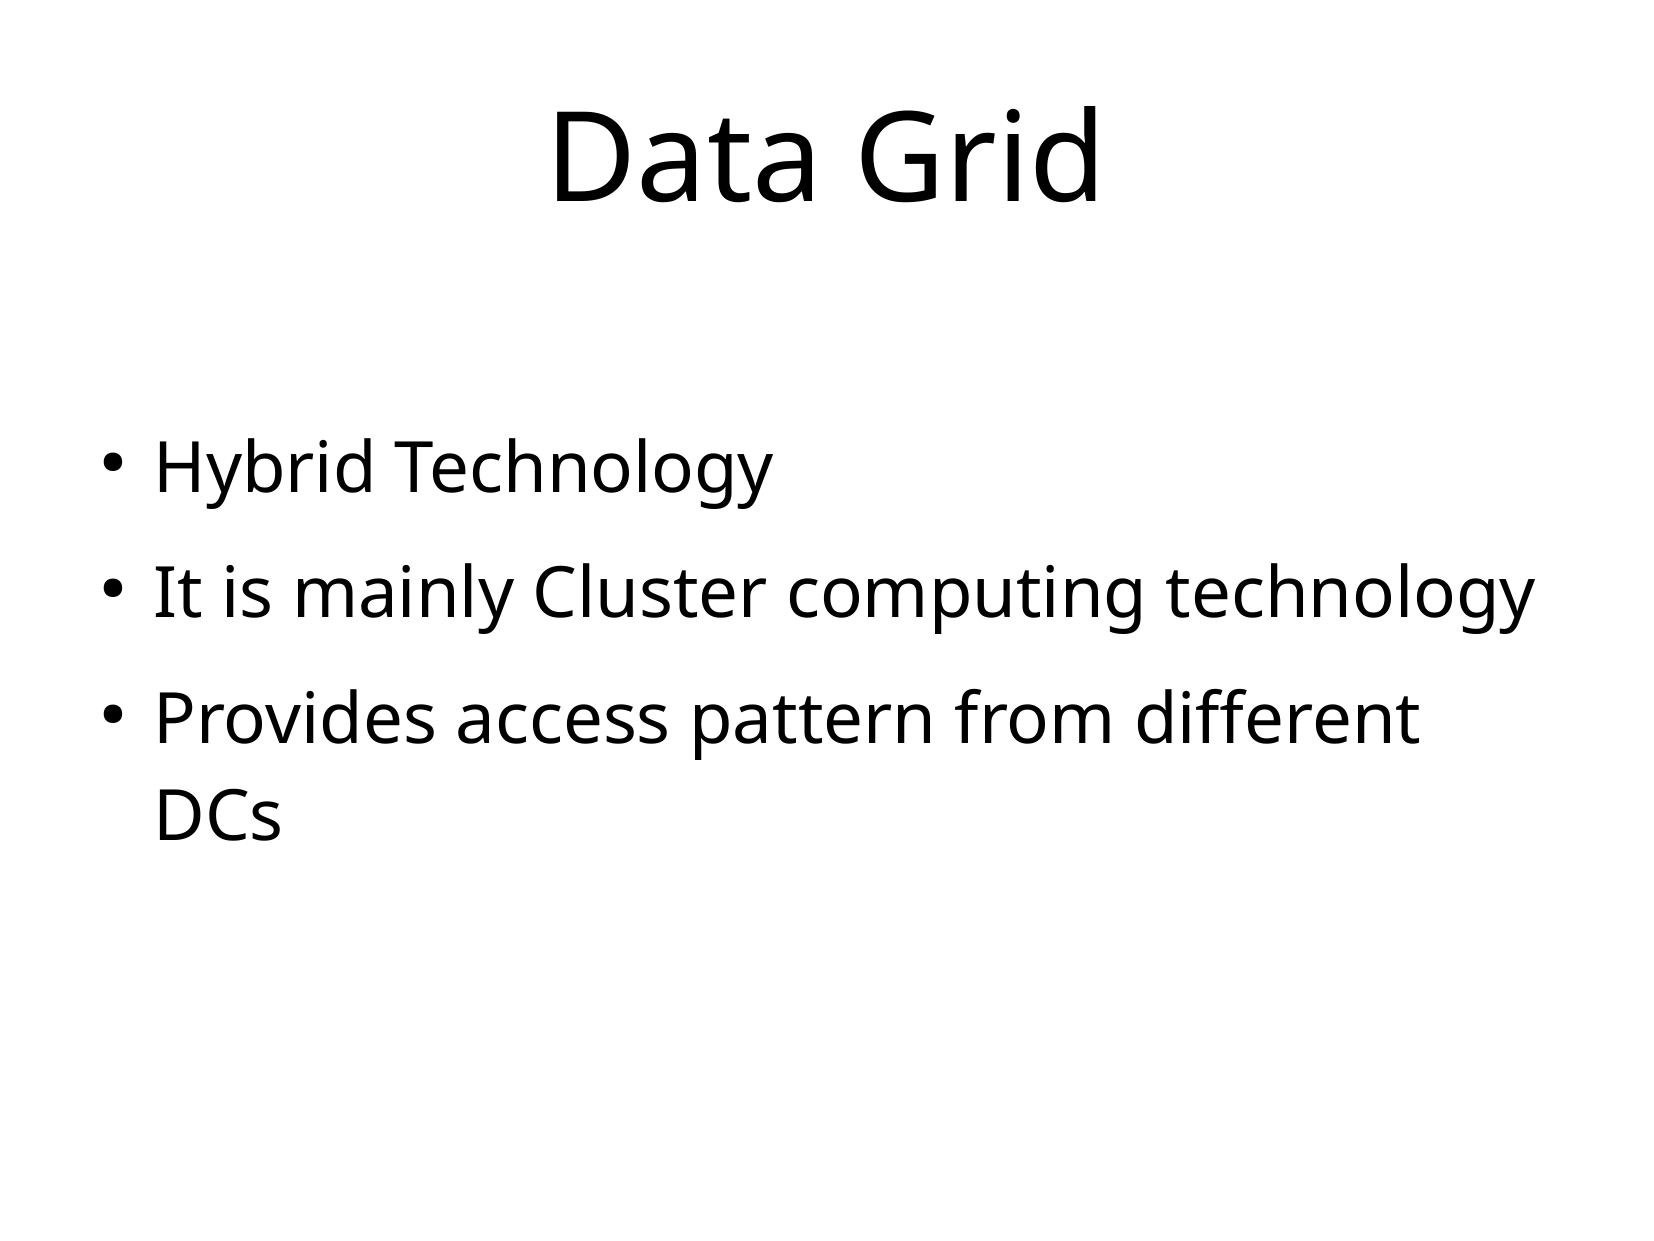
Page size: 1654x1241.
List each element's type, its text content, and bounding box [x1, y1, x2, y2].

title Data Grid [82, 49, 1571, 257]
list Hybrid Technology It is mainly Cluster computing technology Provides access pattern from different DCs [82, 290, 1571, 1010]
